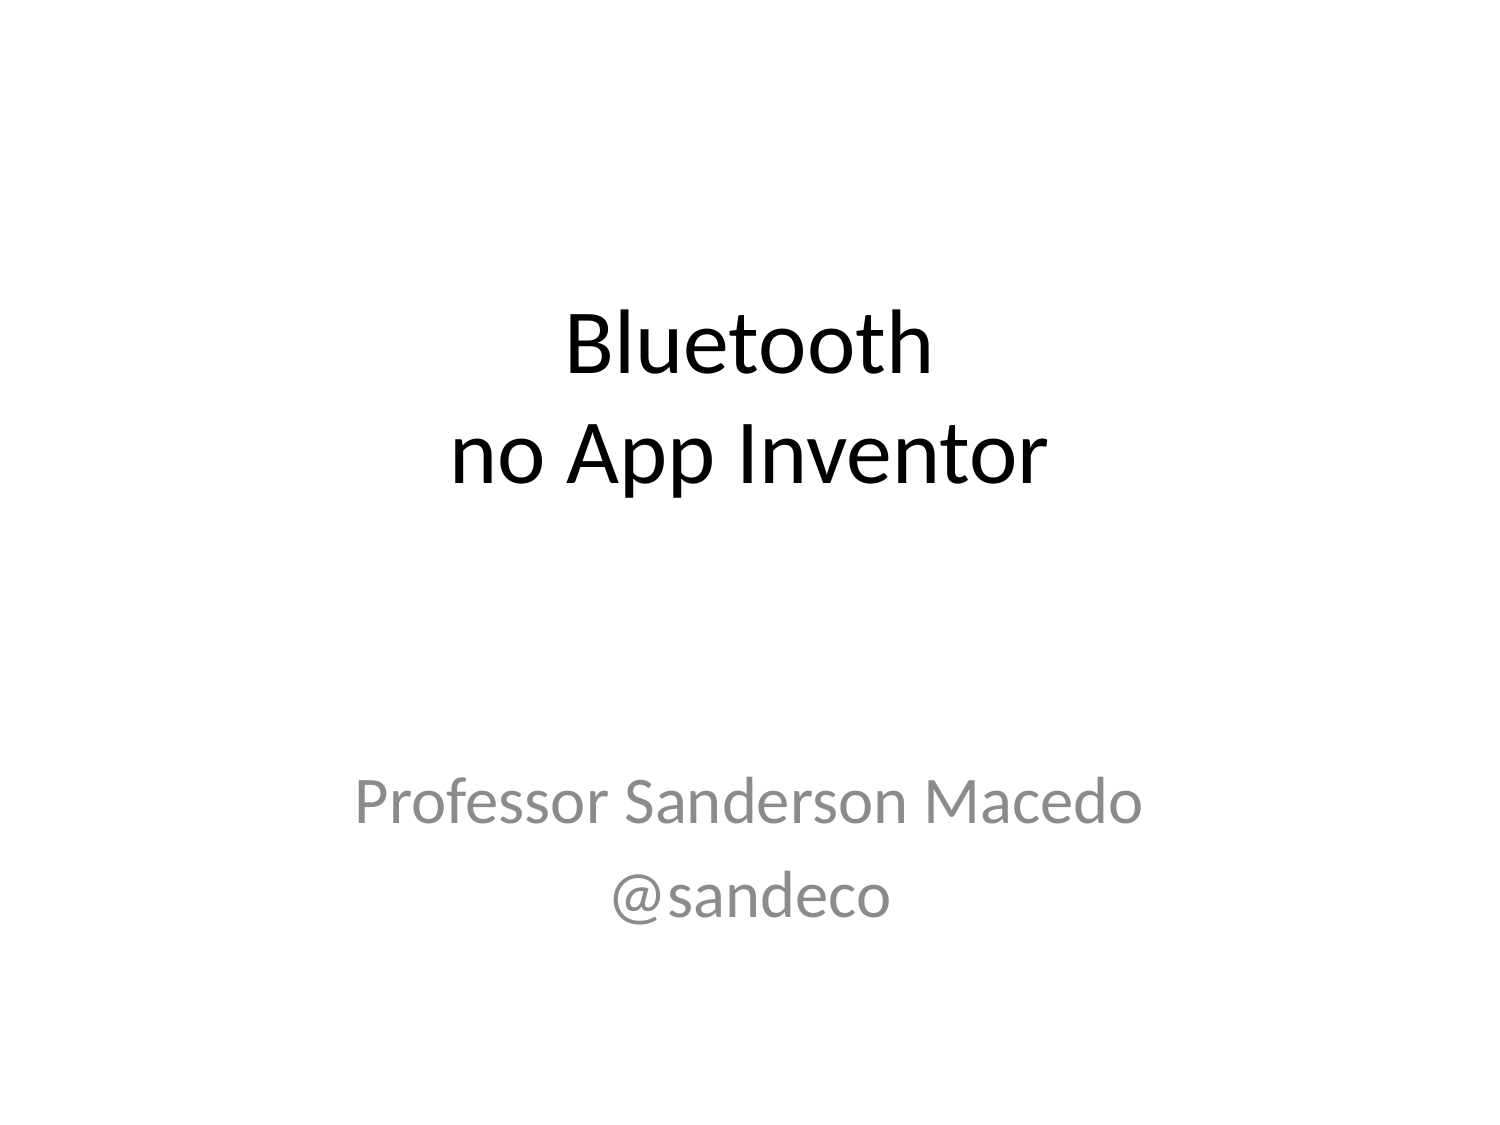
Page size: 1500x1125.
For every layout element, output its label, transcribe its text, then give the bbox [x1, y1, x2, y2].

subtitle Professor Sanderson Macedo @sandeco [225, 749, 1275, 1038]
title Bluetooth no App Inventor [112, 271, 1388, 513]
